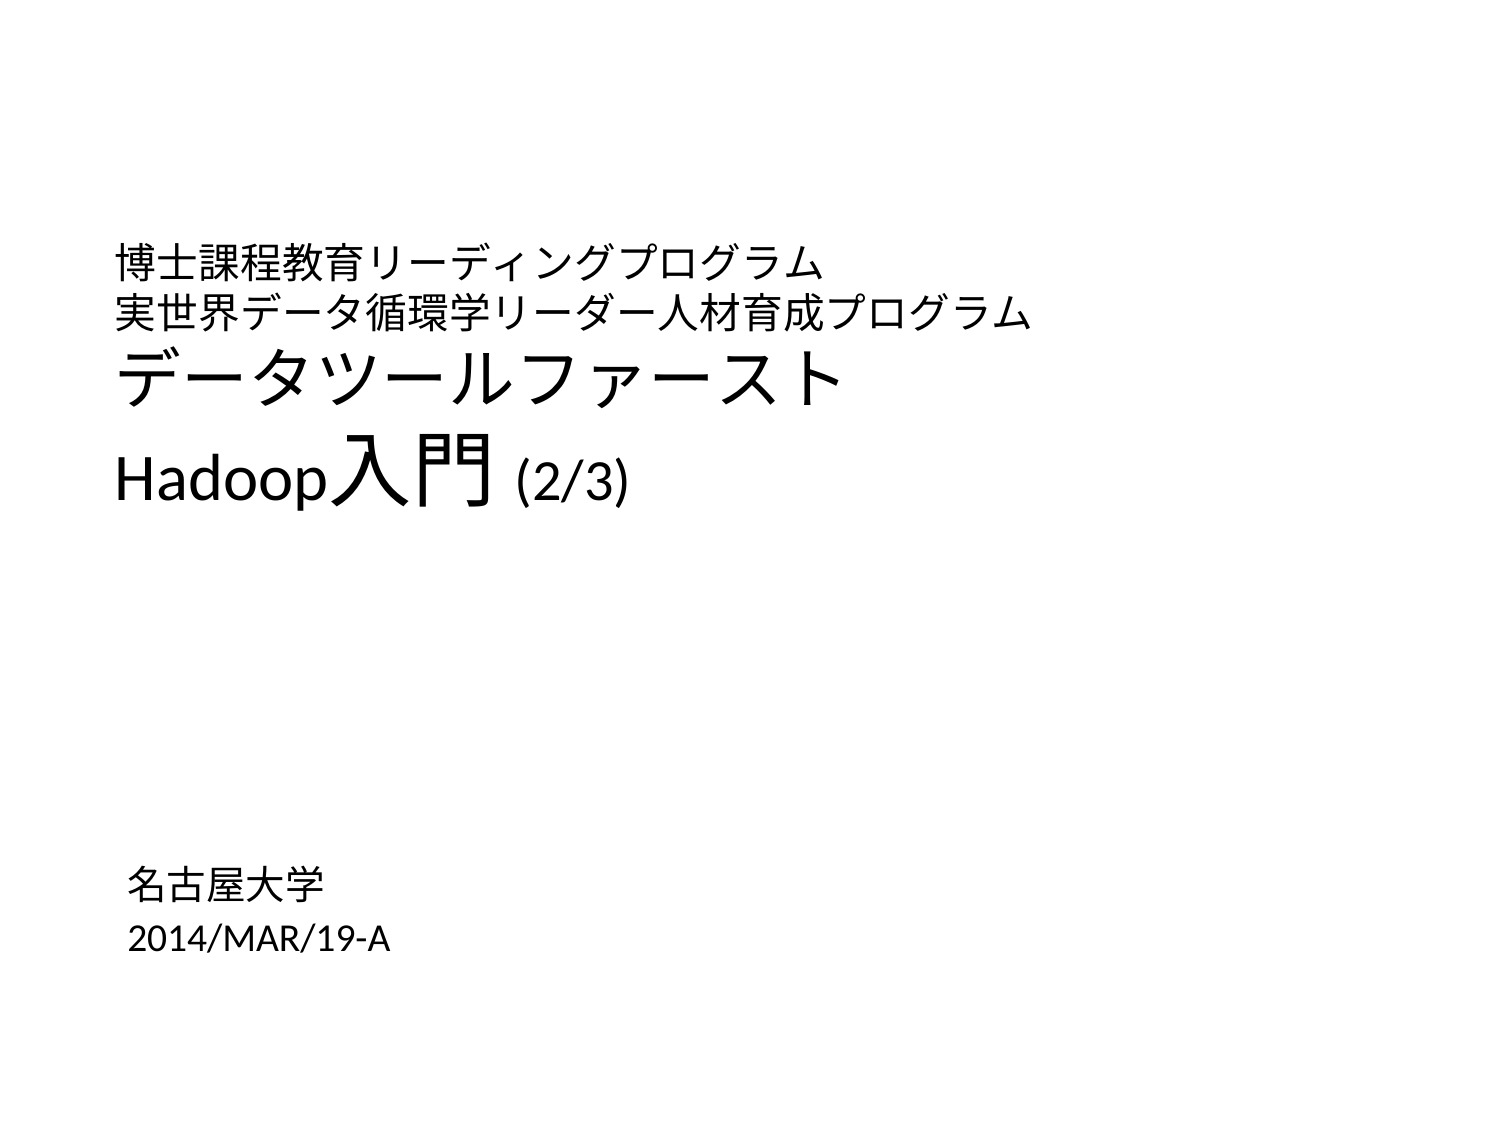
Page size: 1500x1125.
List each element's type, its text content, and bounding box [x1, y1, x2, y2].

table_header 博士課程教育リーディングプログラム 実世界データ循環学リーダー人材育成プログラム データツールファースト Hadoop入門 (2/3) [100, 229, 1250, 527]
text_box 名古屋大学 2014/MAR/19-A [112, 857, 1163, 973]
